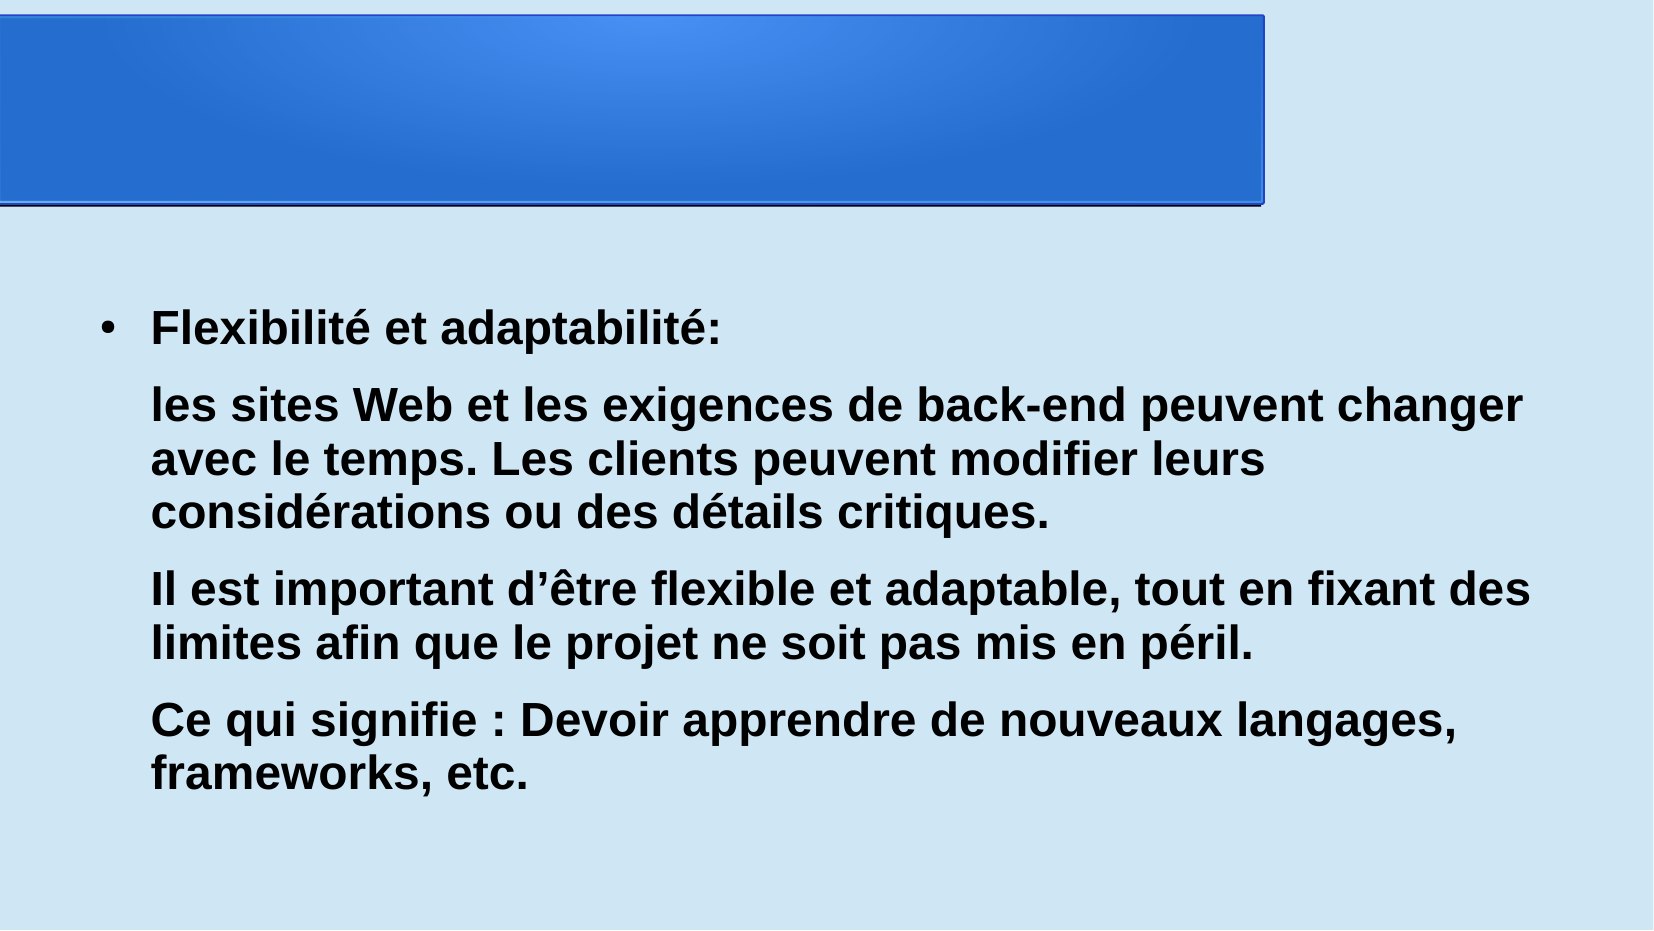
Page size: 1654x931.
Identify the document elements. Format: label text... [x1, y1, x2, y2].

list Flexibilité et adaptabilité: les sites Web et les exigences de back-end peuvent changer avec le temps. Les clients peuvent modifier leurs considérations ou des détails critiques. Il est important d’être flexible et adaptable, tout en fixant des limites afin que le projet ne soit pas mis en péril. Ce qui signifie : Devoir apprendre de nouveaux langages, frameworks, etc. [82, 224, 1571, 804]
